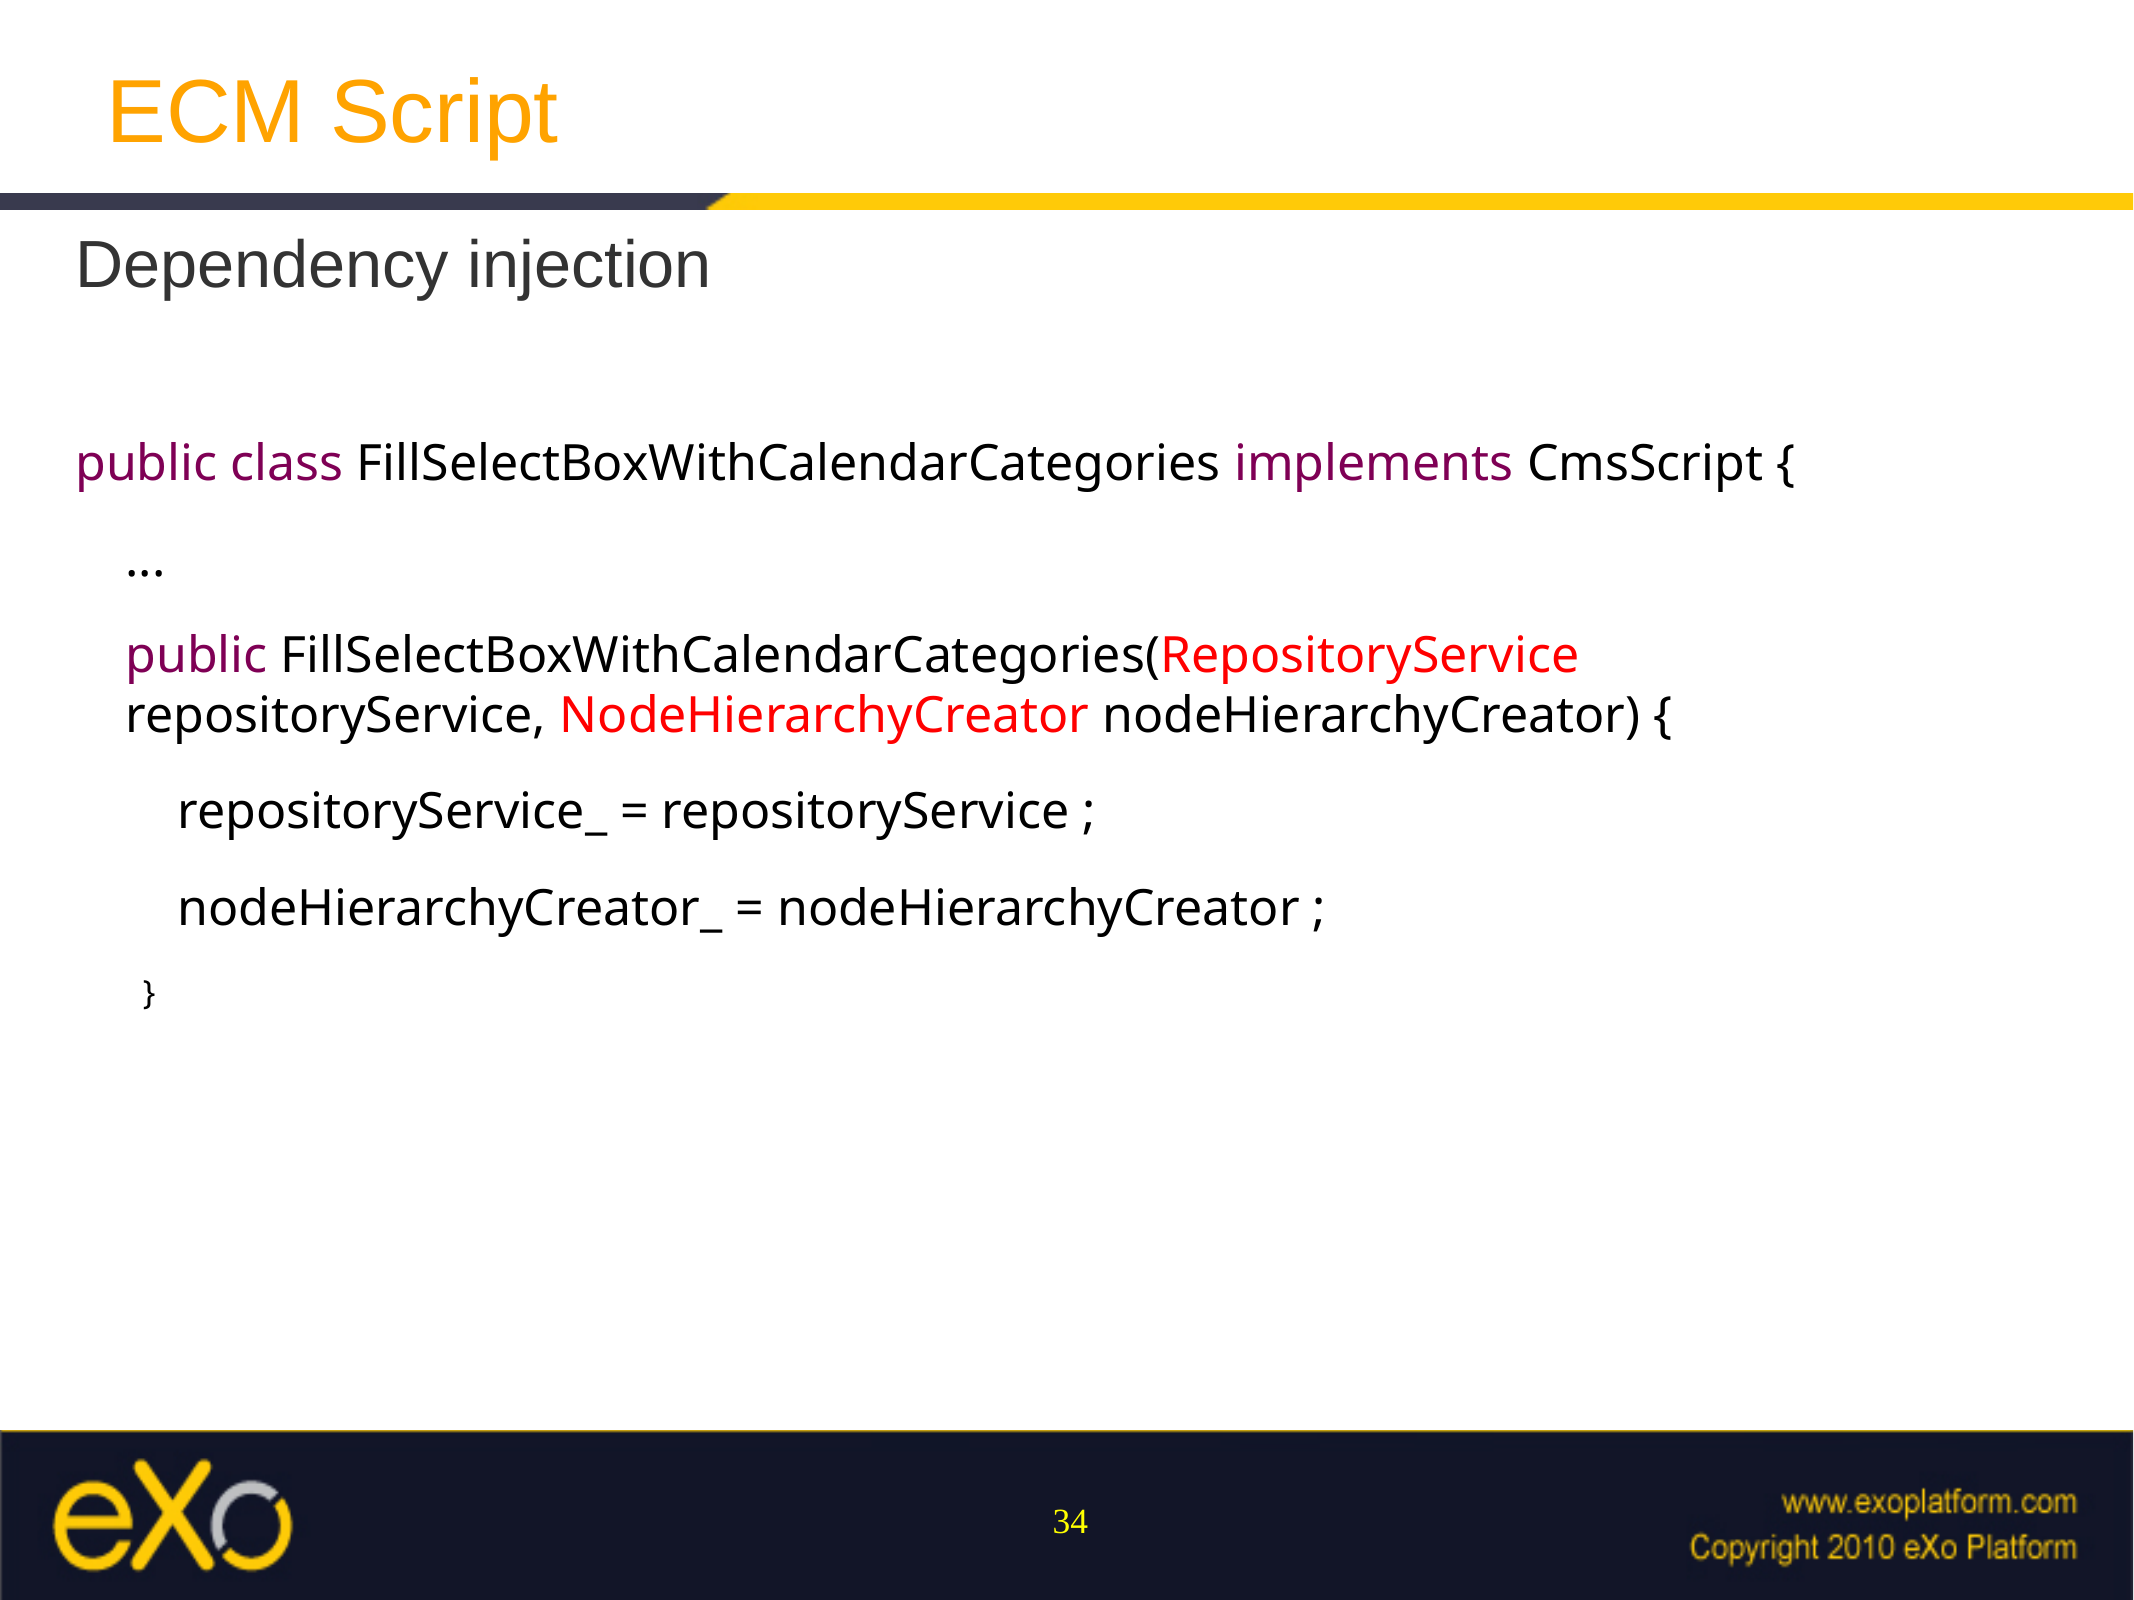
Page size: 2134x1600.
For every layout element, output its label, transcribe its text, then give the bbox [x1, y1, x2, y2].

picture [0, 193, 2134, 210]
list Dependency injection public class FillSelectBoxWithCalendarCategories implements CmsScript { ... public FillSelectBoxWithCalendarCategories(RepositoryService repositoryService, NodeHierarchyCreator nodeHierarchyCreator) { repositoryService_ = repositoryService ; nodeHierarchyCreator_ = nodeHierarchyCreator ; } [74, 244, 1993, 1274]
title ECM Script [106, 55, 2025, 184]
picture [0, 1430, 2134, 1600]
